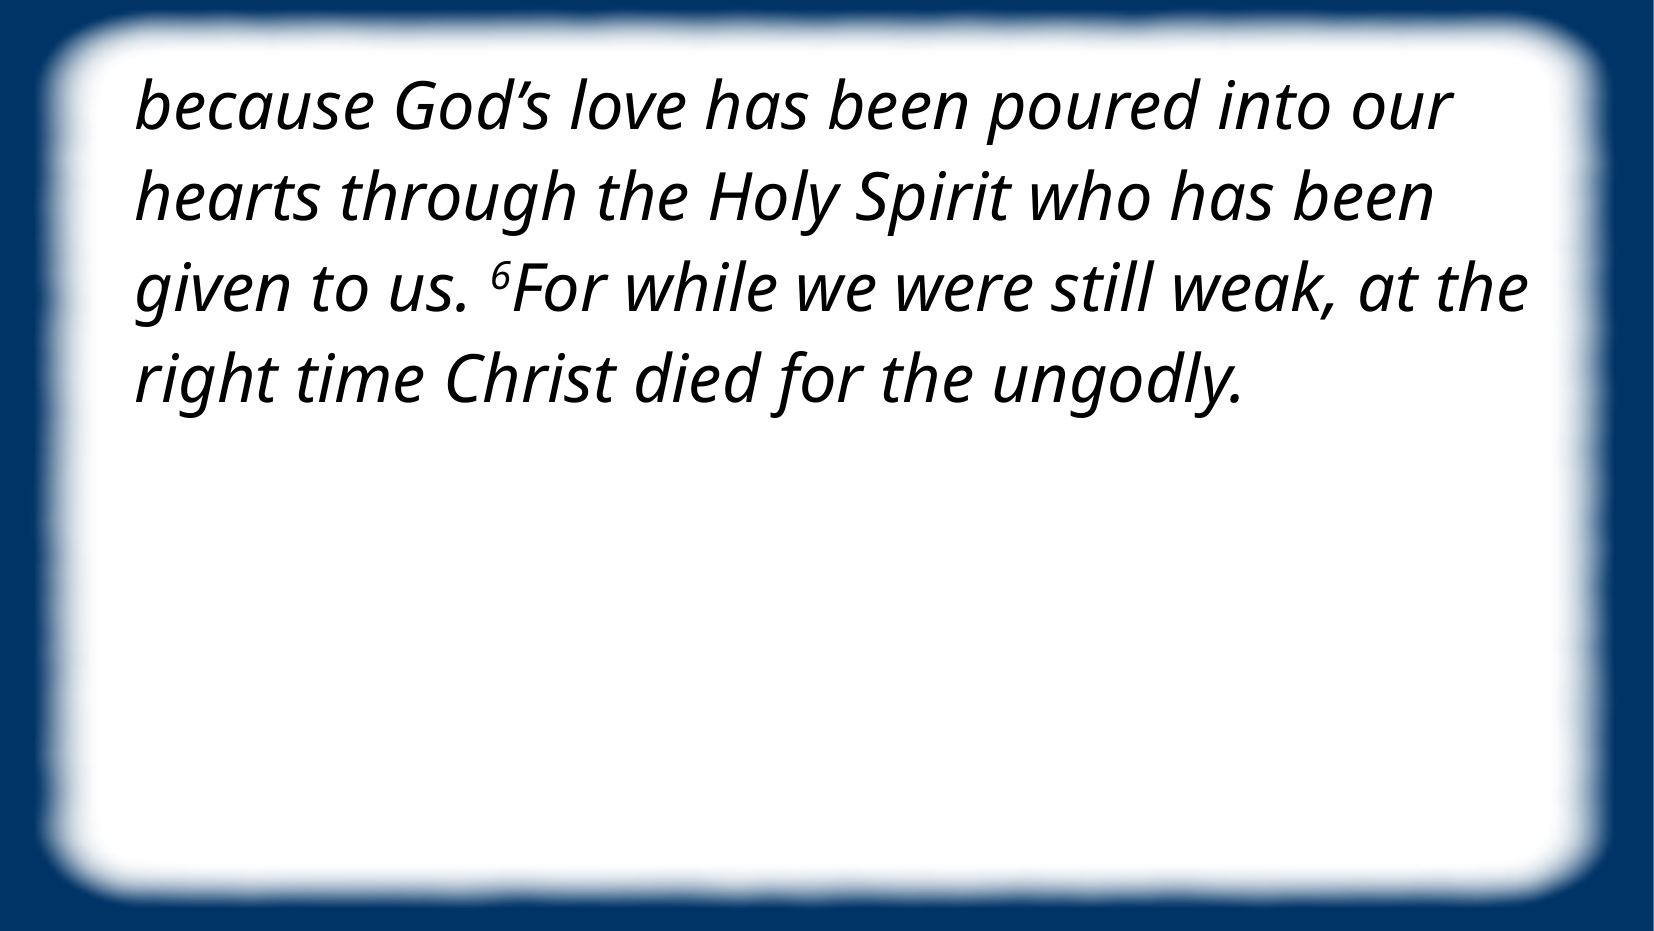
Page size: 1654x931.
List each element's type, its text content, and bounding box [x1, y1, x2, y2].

text_box because God’s love has been poured into our hearts through the Holy Spirit who has been given to us. 6For while we were still weak, at the right time Christ died for the ungodly. [120, 51, 1547, 451]
picture [0, 0, 1654, 931]
